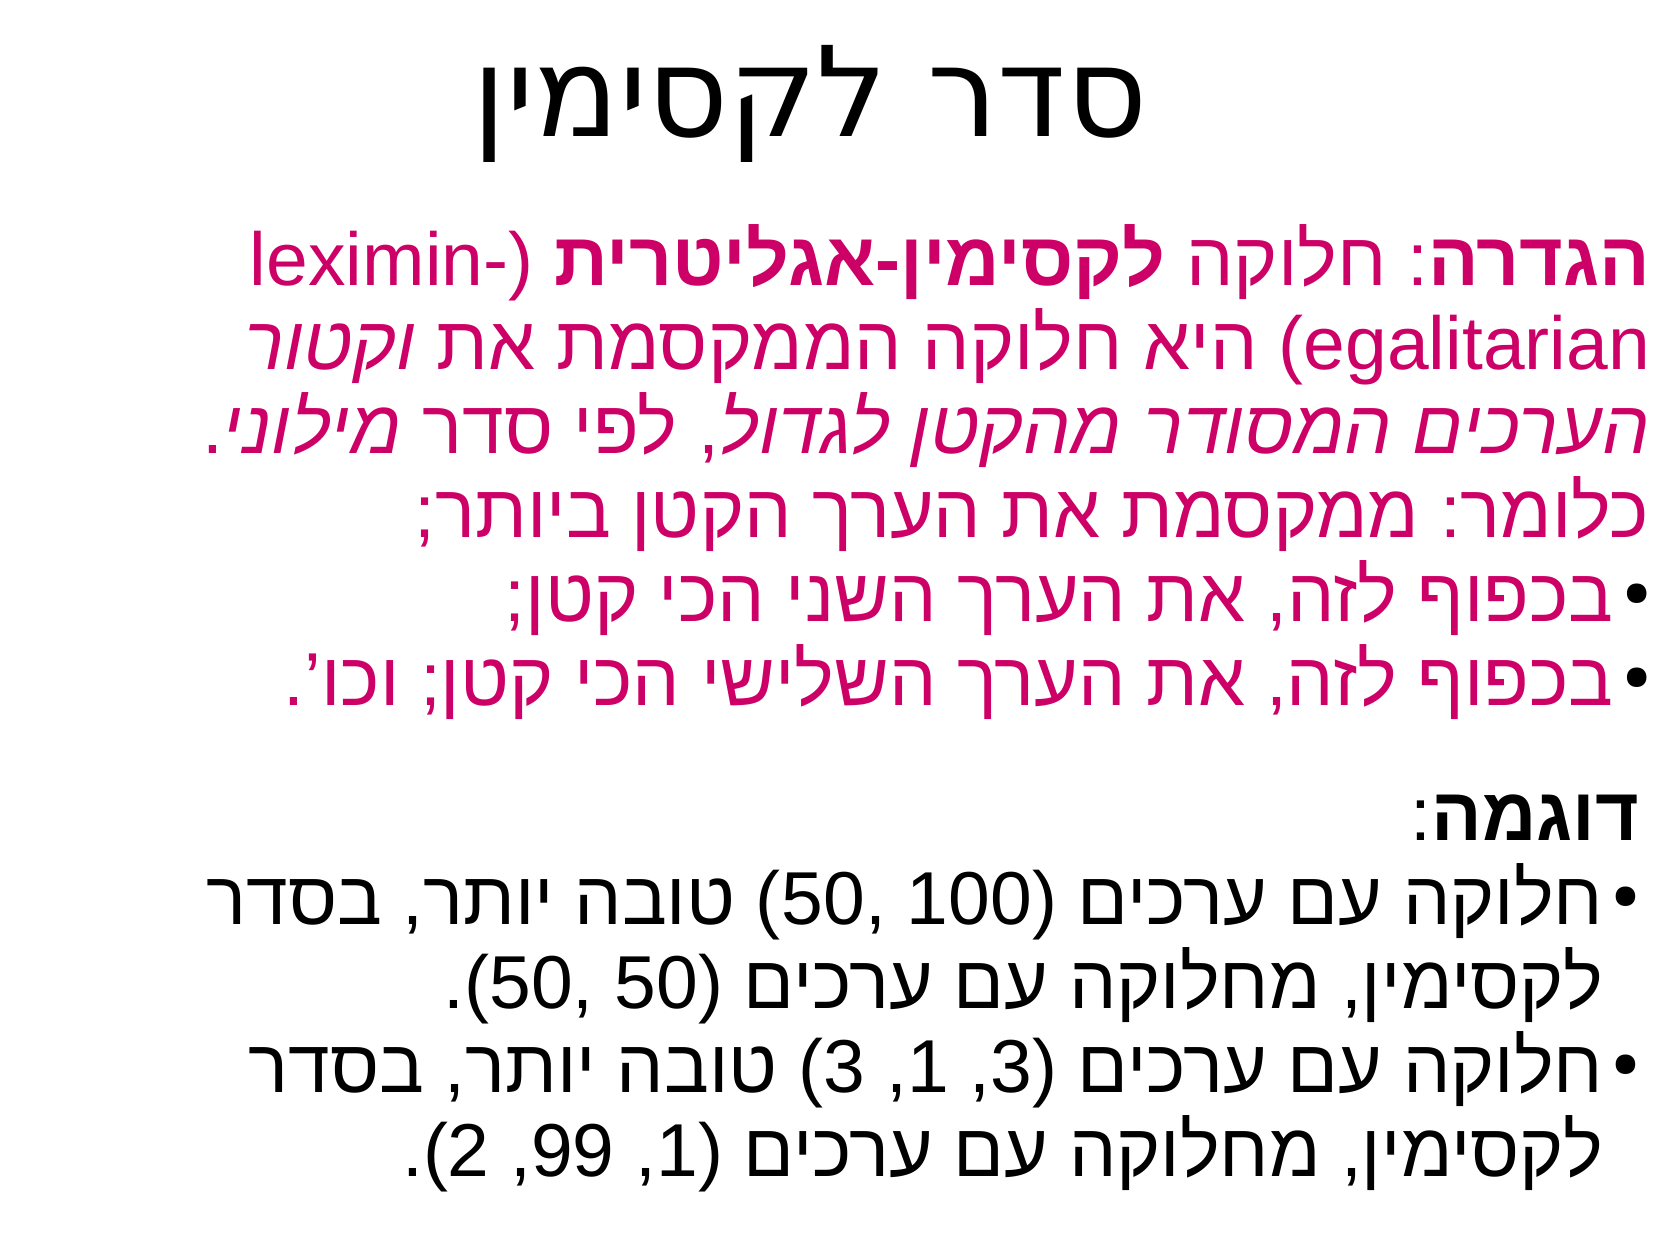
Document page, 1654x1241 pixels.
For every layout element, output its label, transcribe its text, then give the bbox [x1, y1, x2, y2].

text_box הגדרה: חלוקה לקסימין-אגליטרית (leximin-egalitarian) היא חלוקה הממקסמת את וקטור הערכים המסודר מהקטן לגדול, לפי סדר מילוני. כלומר: ממקסמת את הערך הקטן ביותר; בכפוף לזה, את הערך השני הכי קטן; בכפוף לזה, את הערך השלישי הכי קטן; וכו’. [0, 210, 1654, 729]
text_box דוגמה: חלוקה עם ערכים (100 ,50) טובה יותר, בסדר לקסימין, מחלוקה עם ערכים (50 ,50). חלוקה עם ערכים (3, 1, 3) טובה יותר, בסדר לקסימין, מחלוקה עם ערכים (1, 99, 2). [0, 765, 1654, 1201]
title סדר לקסימין [0, 7, 1654, 166]
